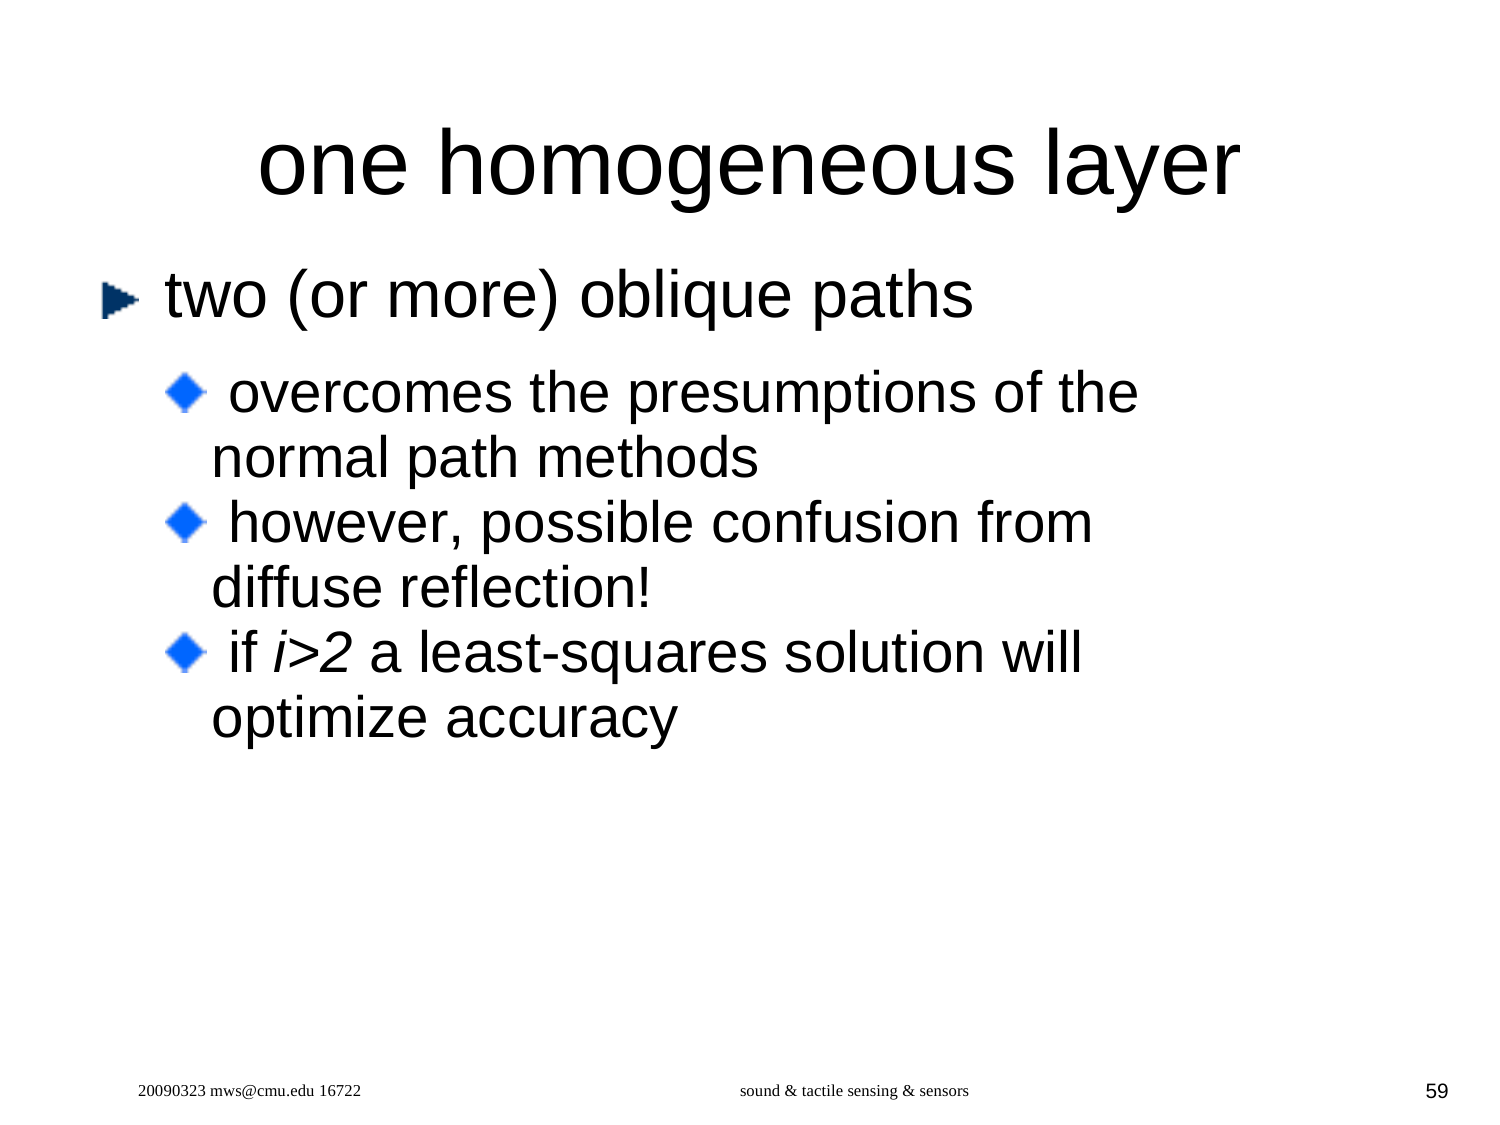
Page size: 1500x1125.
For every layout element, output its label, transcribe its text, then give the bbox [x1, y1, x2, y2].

title one homogeneous layer [87, 74, 1413, 250]
list two (or more) oblique paths overcomes the presumptions of the normal path methods however, possible confusion from diffuse reflection! if i>2 a least-squares solution will optimize accuracy [75, 249, 1413, 863]
